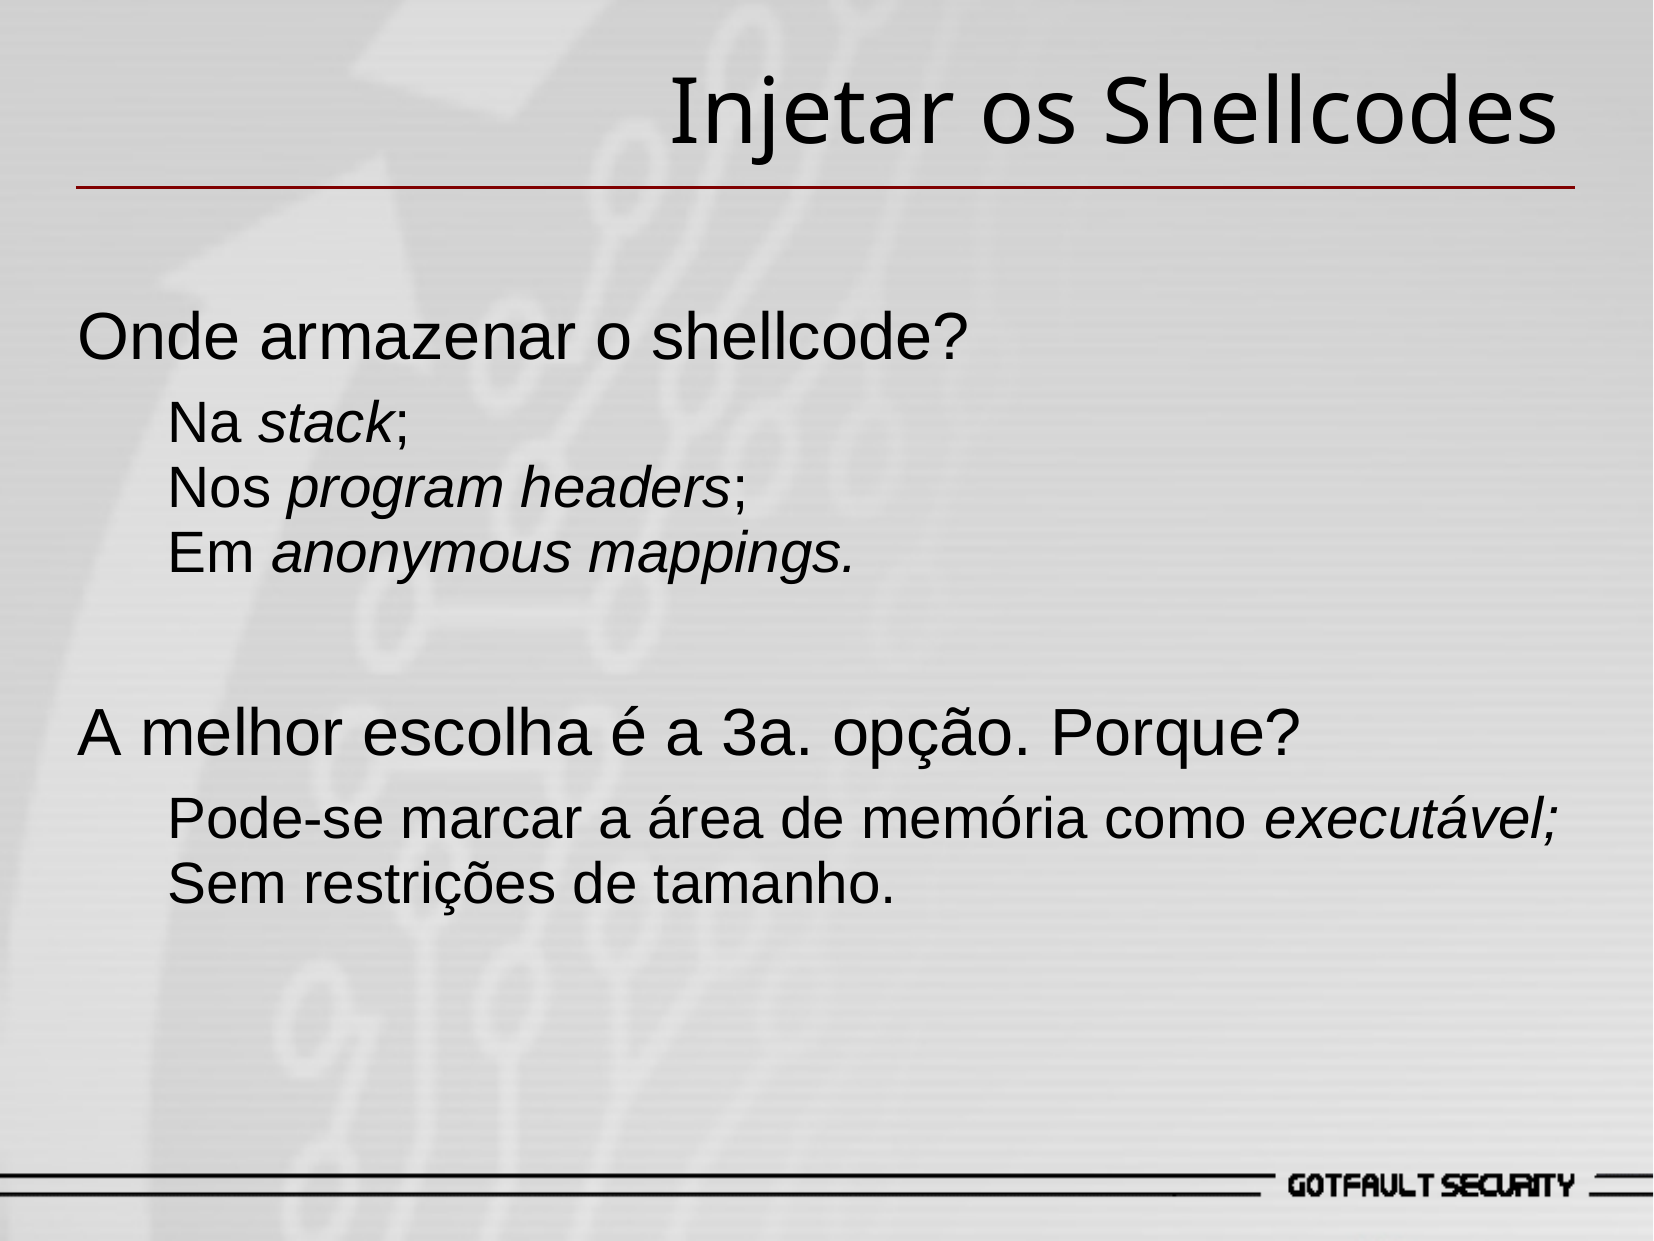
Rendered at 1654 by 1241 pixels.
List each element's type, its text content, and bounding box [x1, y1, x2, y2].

text_box Onde armazenar o shellcode? [67, 295, 1313, 385]
text_box Injetar os Shellcodes [75, 37, 1576, 196]
text_box Na stack; Nos program headers; Em anonymous mappings. [140, 386, 989, 615]
text_box Pode-se marcar a área de memória como executável; Sem restrições de tamanho. [140, 782, 1598, 935]
text_box A melhor escolha é a 3a. opção. Porque? [67, 691, 1388, 781]
picture [0, 0, 1654, 1241]
